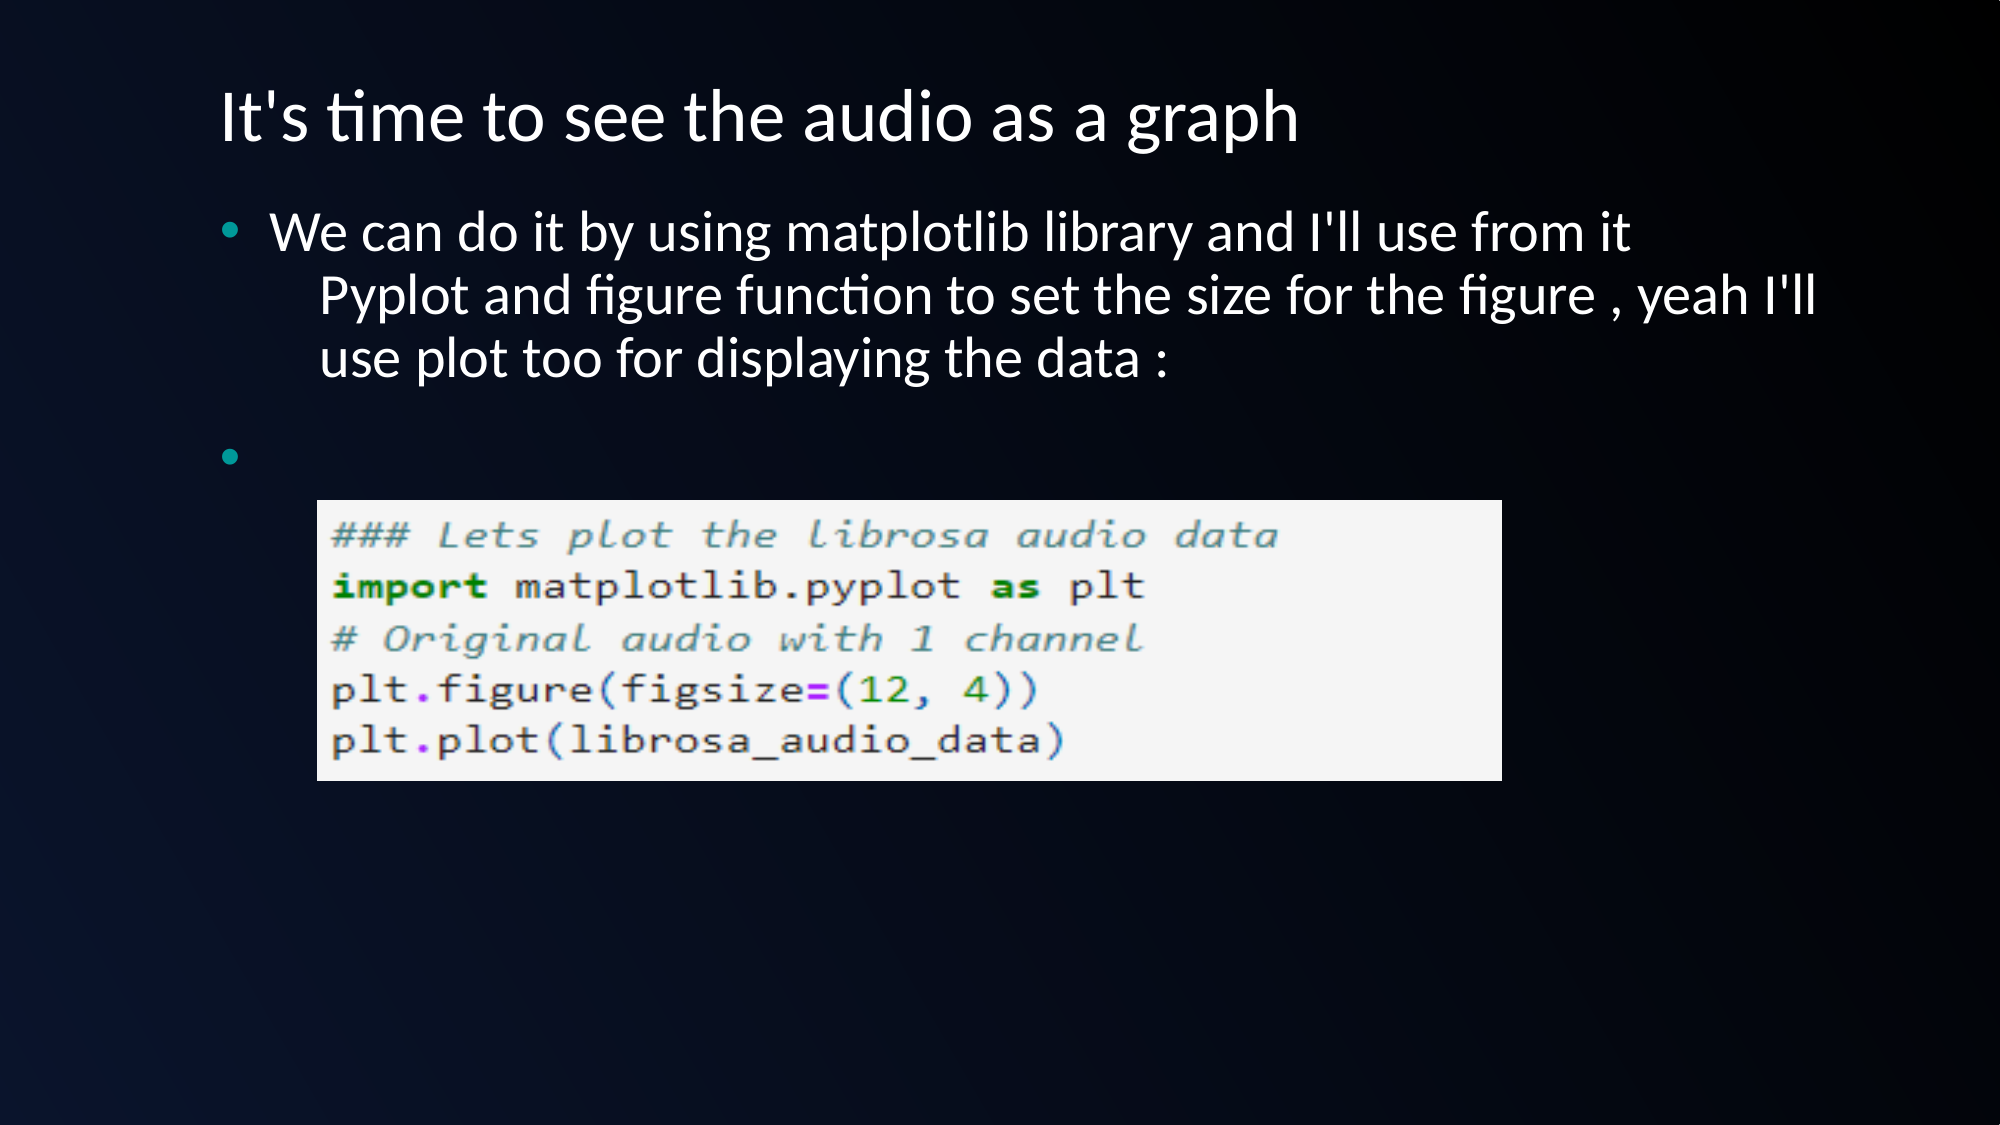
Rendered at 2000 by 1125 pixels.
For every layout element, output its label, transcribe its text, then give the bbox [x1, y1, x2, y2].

list We can do it by using matplotlib library and I'll use from it Pyplot and figure function to set the size for the figure , yeah I'll use plot too for displaying the data : [199, 191, 1900, 1012]
picture [317, 500, 1502, 781]
title It's time to see the audio as a graph [199, 45, 1900, 168]
